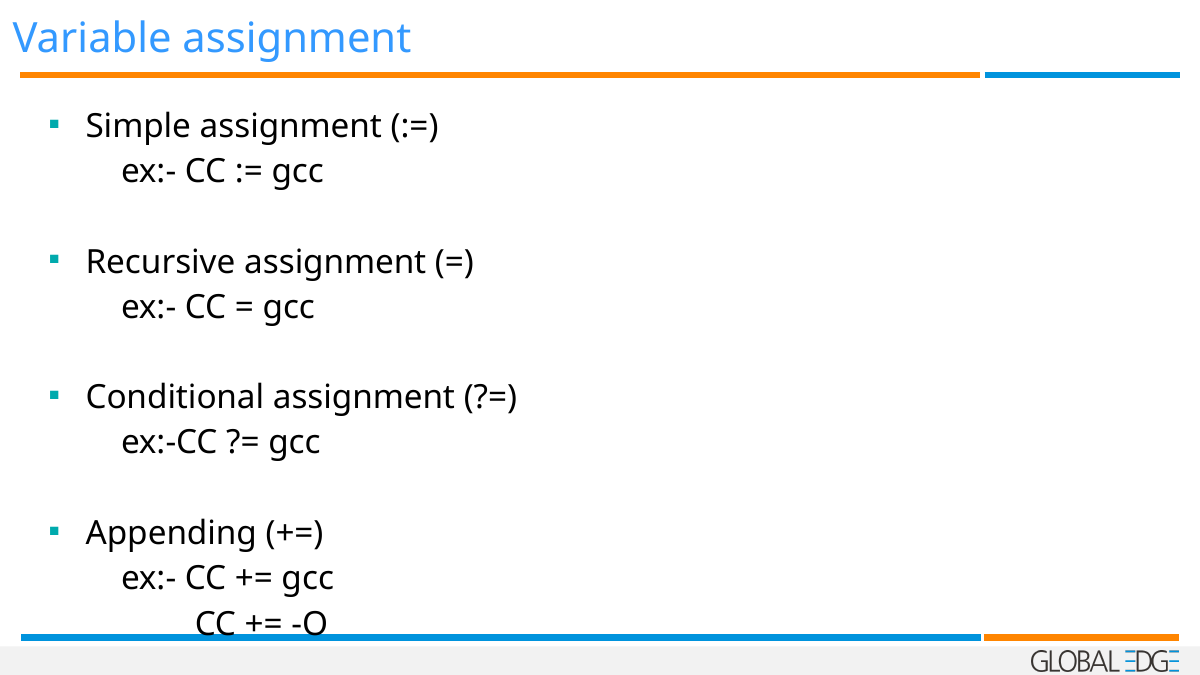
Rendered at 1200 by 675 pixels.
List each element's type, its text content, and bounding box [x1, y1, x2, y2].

title Variable assignment [12, 9, 1088, 63]
picture [1031, 650, 1179, 672]
text_box Simple assignment (:=) ex:- CC := gcc Recursive assignment (=) ex:- CC = gcc Conditional assignment (?=) ex:-CC ?= gcc Appending (+=) ex:- CC += gcc CC += -O [35, 94, 1016, 578]
